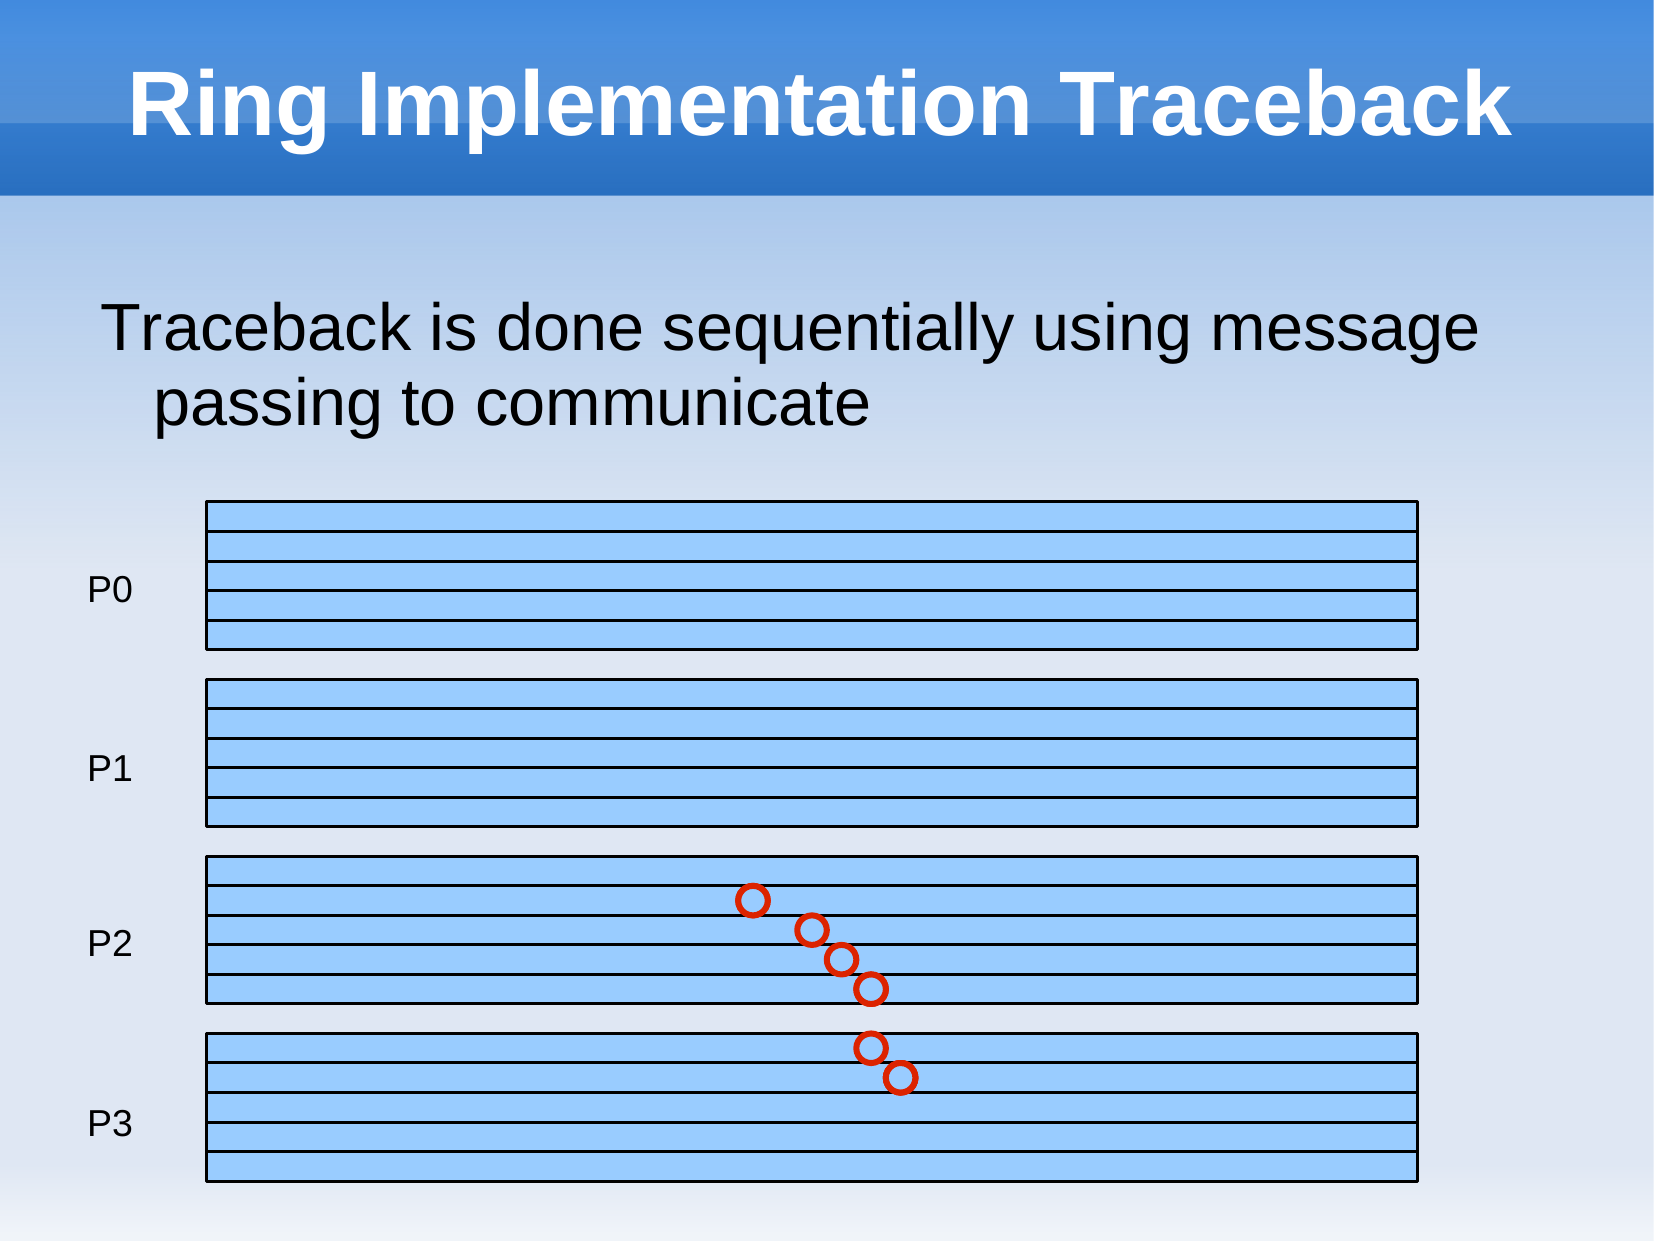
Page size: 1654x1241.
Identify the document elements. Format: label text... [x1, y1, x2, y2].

text_box P1 [72, 740, 148, 798]
picture [0, 0, 1654, 1241]
title Ring Implementation Traceback [76, 7, 1565, 200]
text_box [206, 501, 1418, 650]
text_box P3 [72, 1094, 148, 1152]
list Traceback is done sequentially using message passing to communicate [82, 290, 1571, 1094]
text_box P2 [72, 915, 148, 973]
text_box [206, 856, 1418, 1004]
text_box P0 [72, 561, 148, 618]
text_box [206, 1033, 1418, 1182]
text_box [206, 679, 1418, 827]
